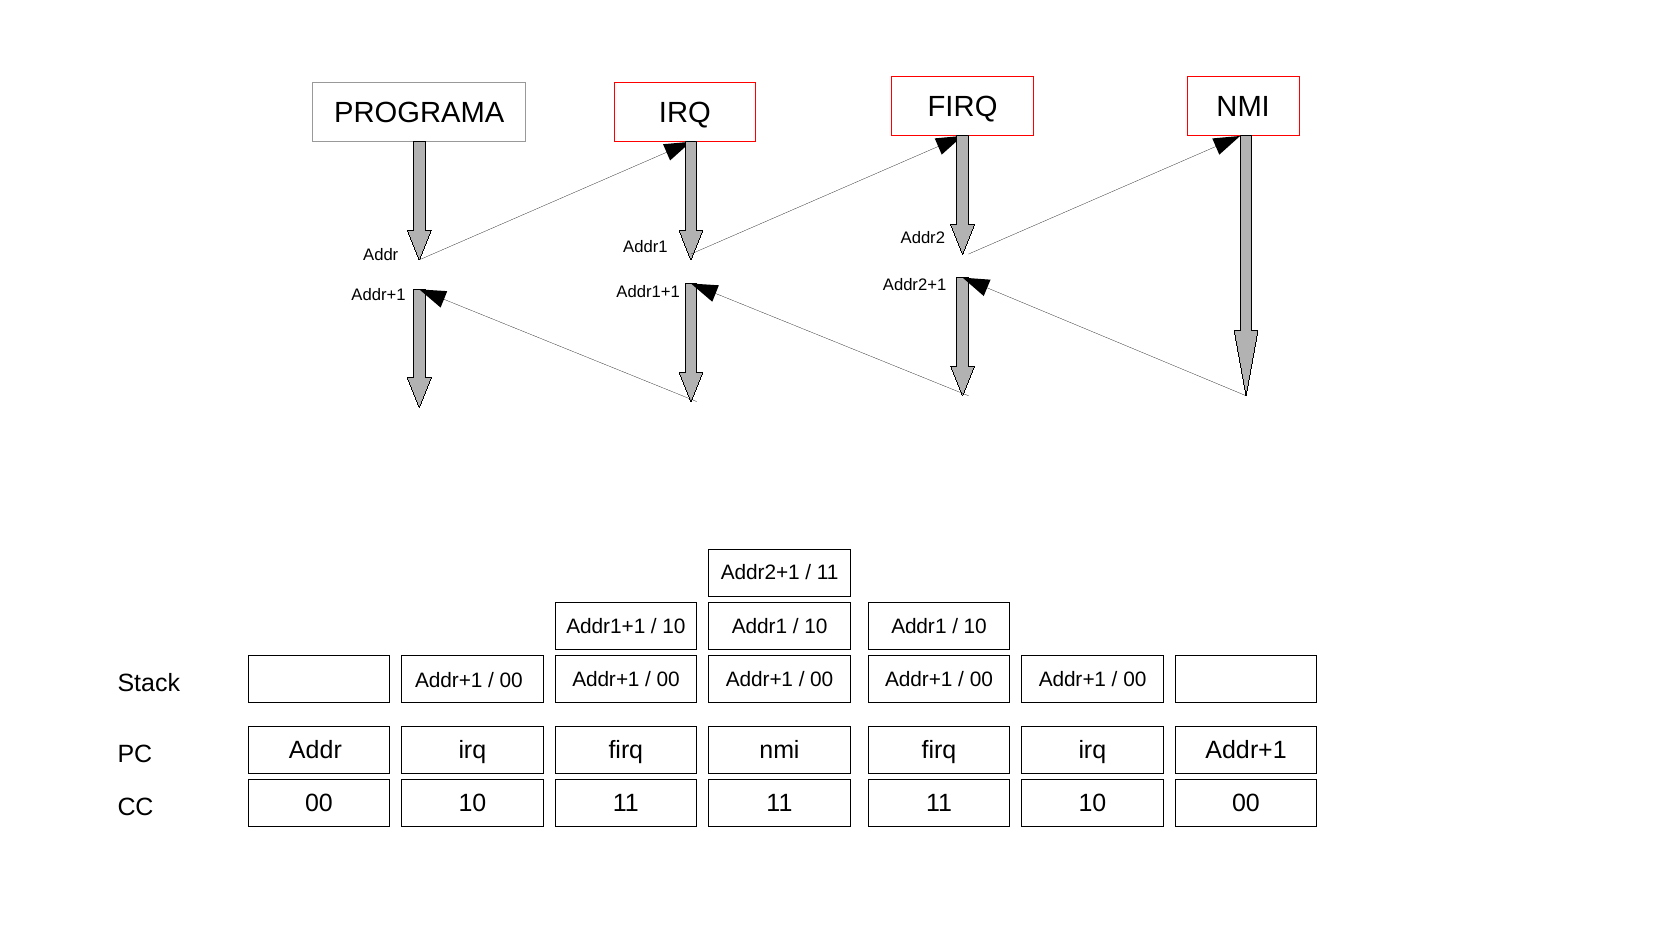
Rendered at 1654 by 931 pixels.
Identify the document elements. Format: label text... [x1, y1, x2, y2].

text_box [248, 655, 390, 703]
text_box [956, 135, 969, 220]
text_box [1175, 655, 1317, 703]
text_box Addr1 [608, 230, 691, 264]
text_box 00 [248, 779, 390, 827]
text_box Addr1+1 [601, 274, 697, 309]
text_box Addr2+1 [868, 267, 963, 302]
text_box NMI [1187, 76, 1300, 136]
text_box [969, 224, 975, 239]
text_box [407, 312, 432, 408]
text_box 10 [401, 779, 544, 827]
text_box firq [868, 726, 1010, 774]
text_box Addr1 / 10 [868, 602, 1010, 650]
text_box Stack [102, 661, 196, 704]
text_box firq [555, 726, 697, 774]
text_box Addr1+1 / 10 [555, 602, 697, 650]
text_box [407, 141, 432, 258]
text_box Addr1 / 10 [708, 602, 851, 650]
text_box Addr [248, 726, 390, 774]
text_box PC [102, 732, 168, 775]
text_box [1234, 135, 1258, 395]
text_box 00 [1175, 779, 1317, 827]
text_box Addr+1 [1175, 726, 1317, 774]
text_box Addr2+1 / 11 [708, 549, 851, 597]
text_box irq [401, 726, 544, 774]
text_box [679, 309, 703, 399]
text_box Addr2 [885, 220, 969, 255]
text_box nmi [708, 726, 851, 774]
text_box Addr+1 / 00 [868, 655, 1010, 703]
text_box IRQ [614, 82, 756, 142]
text_box FIRQ [891, 76, 1034, 136]
text_box CC [102, 785, 169, 828]
text_box Addr+1 [336, 277, 432, 312]
text_box [685, 141, 703, 253]
text_box Addr+1 / 00 [1021, 655, 1164, 703]
text_box PROGRAMA [312, 82, 526, 142]
text_box irq [1021, 726, 1164, 774]
text_box Addr+1 / 00 [555, 655, 697, 703]
text_box Addr+1 / 00 [401, 655, 544, 703]
text_box Addr [348, 238, 420, 272]
text_box Addr+1 / 00 [708, 655, 851, 703]
text_box 11 [555, 779, 697, 827]
text_box [950, 279, 975, 393]
text_box 10 [1021, 779, 1164, 827]
text_box 11 [708, 779, 851, 827]
text_box 11 [868, 779, 1010, 827]
